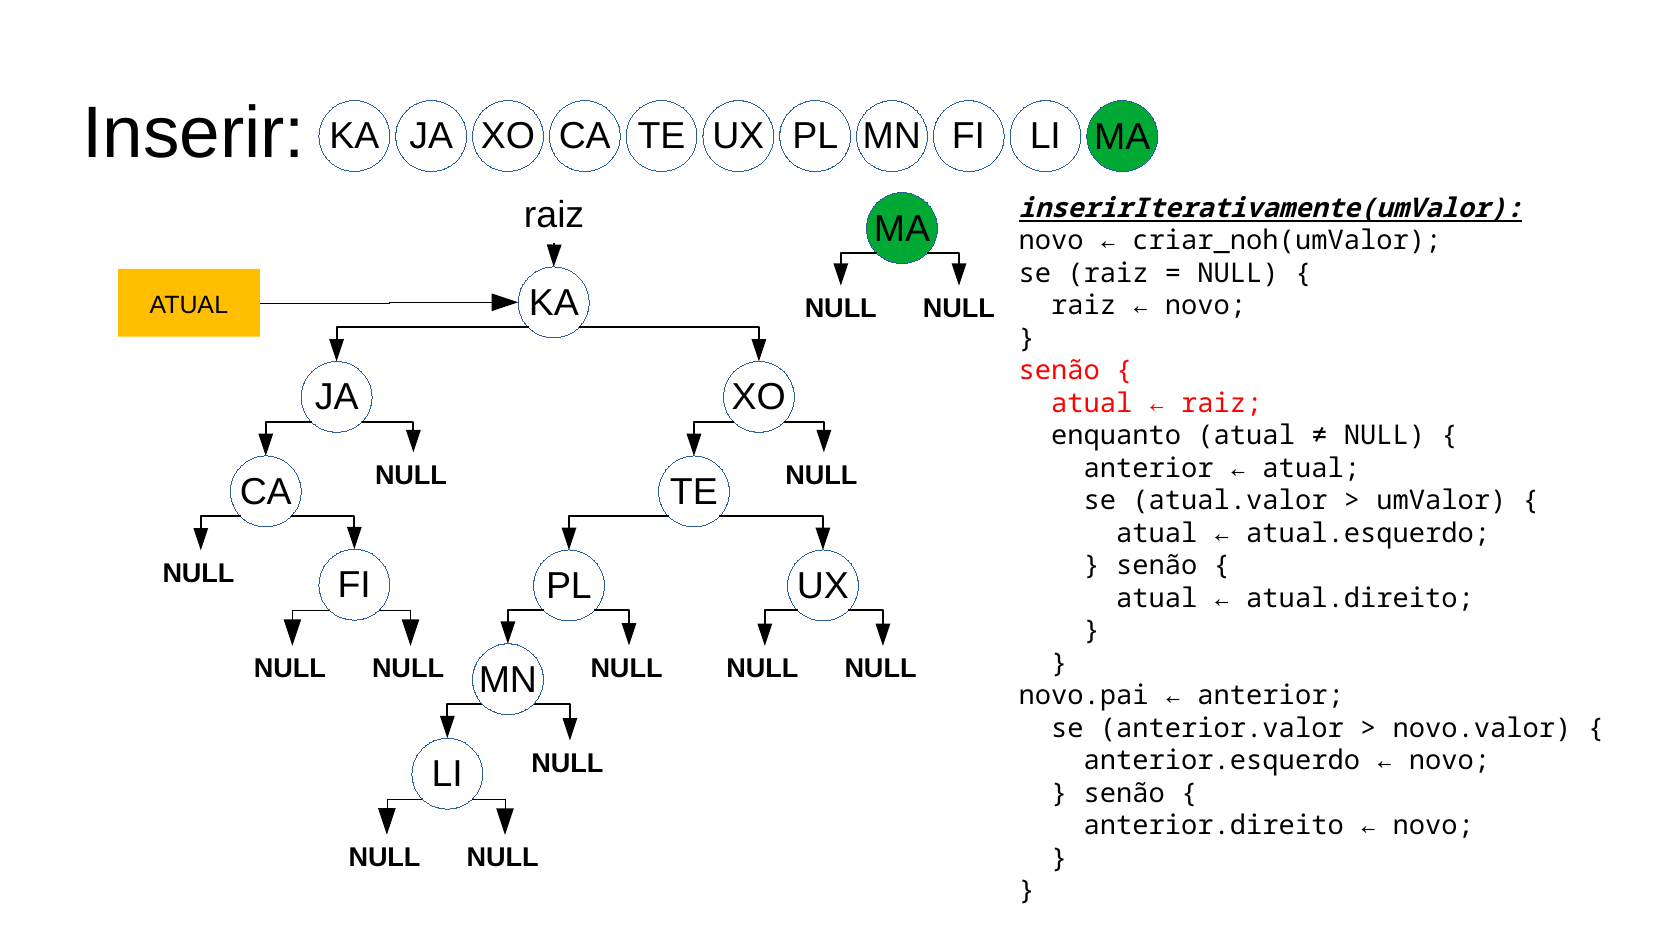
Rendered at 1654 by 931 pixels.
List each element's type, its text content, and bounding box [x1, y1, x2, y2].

text_box NULL [357, 645, 464, 691]
text_box JA [301, 361, 373, 433]
text_box NULL [147, 550, 254, 596]
text_box [1051, 437, 1134, 508]
text_box TE [658, 455, 730, 527]
text_box raiz [509, 186, 600, 244]
text_box inserirIterativamente(umValor): novo ← criar_noh(umValor); se (raiz = NULL) { raiz ← novo; } senão { atual ← raiz; enquanto (atual ≠ NULL) { anterior ← atual; se (atual.valor > umValor) { atual ← atual.esquerdo; } senão { atual ← atual.direito; } } novo.pai ← anterior; se (anterior.valor > novo.valor) { anterior.esquerdo ← novo; } senão { anterior.direito ← novo; } } [1003, 182, 1654, 931]
text_box PL [533, 549, 605, 621]
text_box PL [779, 100, 851, 172]
text_box UX [787, 549, 859, 621]
text_box MN [856, 100, 928, 172]
text_box XO [472, 100, 544, 172]
text_box NULL [829, 645, 937, 691]
text_box KA [318, 100, 390, 172]
text_box NULL [790, 285, 892, 331]
text_box TE [626, 100, 697, 172]
text_box NULL [770, 452, 878, 498]
text_box MN [472, 643, 544, 715]
text_box KA [518, 266, 590, 338]
text_box [118, 268, 260, 337]
text_box NULL [360, 452, 467, 498]
text_box UX [702, 100, 774, 172]
text_box CA [549, 100, 621, 172]
text_box MA [1086, 100, 1158, 172]
text_box LI [1010, 100, 1081, 172]
text_box NULL [239, 645, 346, 691]
text_box JA [395, 100, 467, 172]
text_box NULL [333, 834, 441, 880]
title Inserir: [82, 54, 1571, 211]
text_box FI [933, 100, 1005, 172]
text_box NULL [516, 740, 624, 786]
text_box NULL [575, 645, 683, 691]
text_box [744, 118, 786, 212]
text_box NULL [451, 834, 559, 880]
text_box NULL [711, 645, 818, 691]
text_box FI [318, 549, 390, 621]
text_box NULL [908, 285, 1010, 331]
text_box LI [411, 738, 483, 810]
text_box XO [723, 361, 795, 433]
text_box ATUAL [134, 283, 249, 327]
text_box CA [230, 455, 302, 527]
text_box MA [866, 192, 938, 264]
